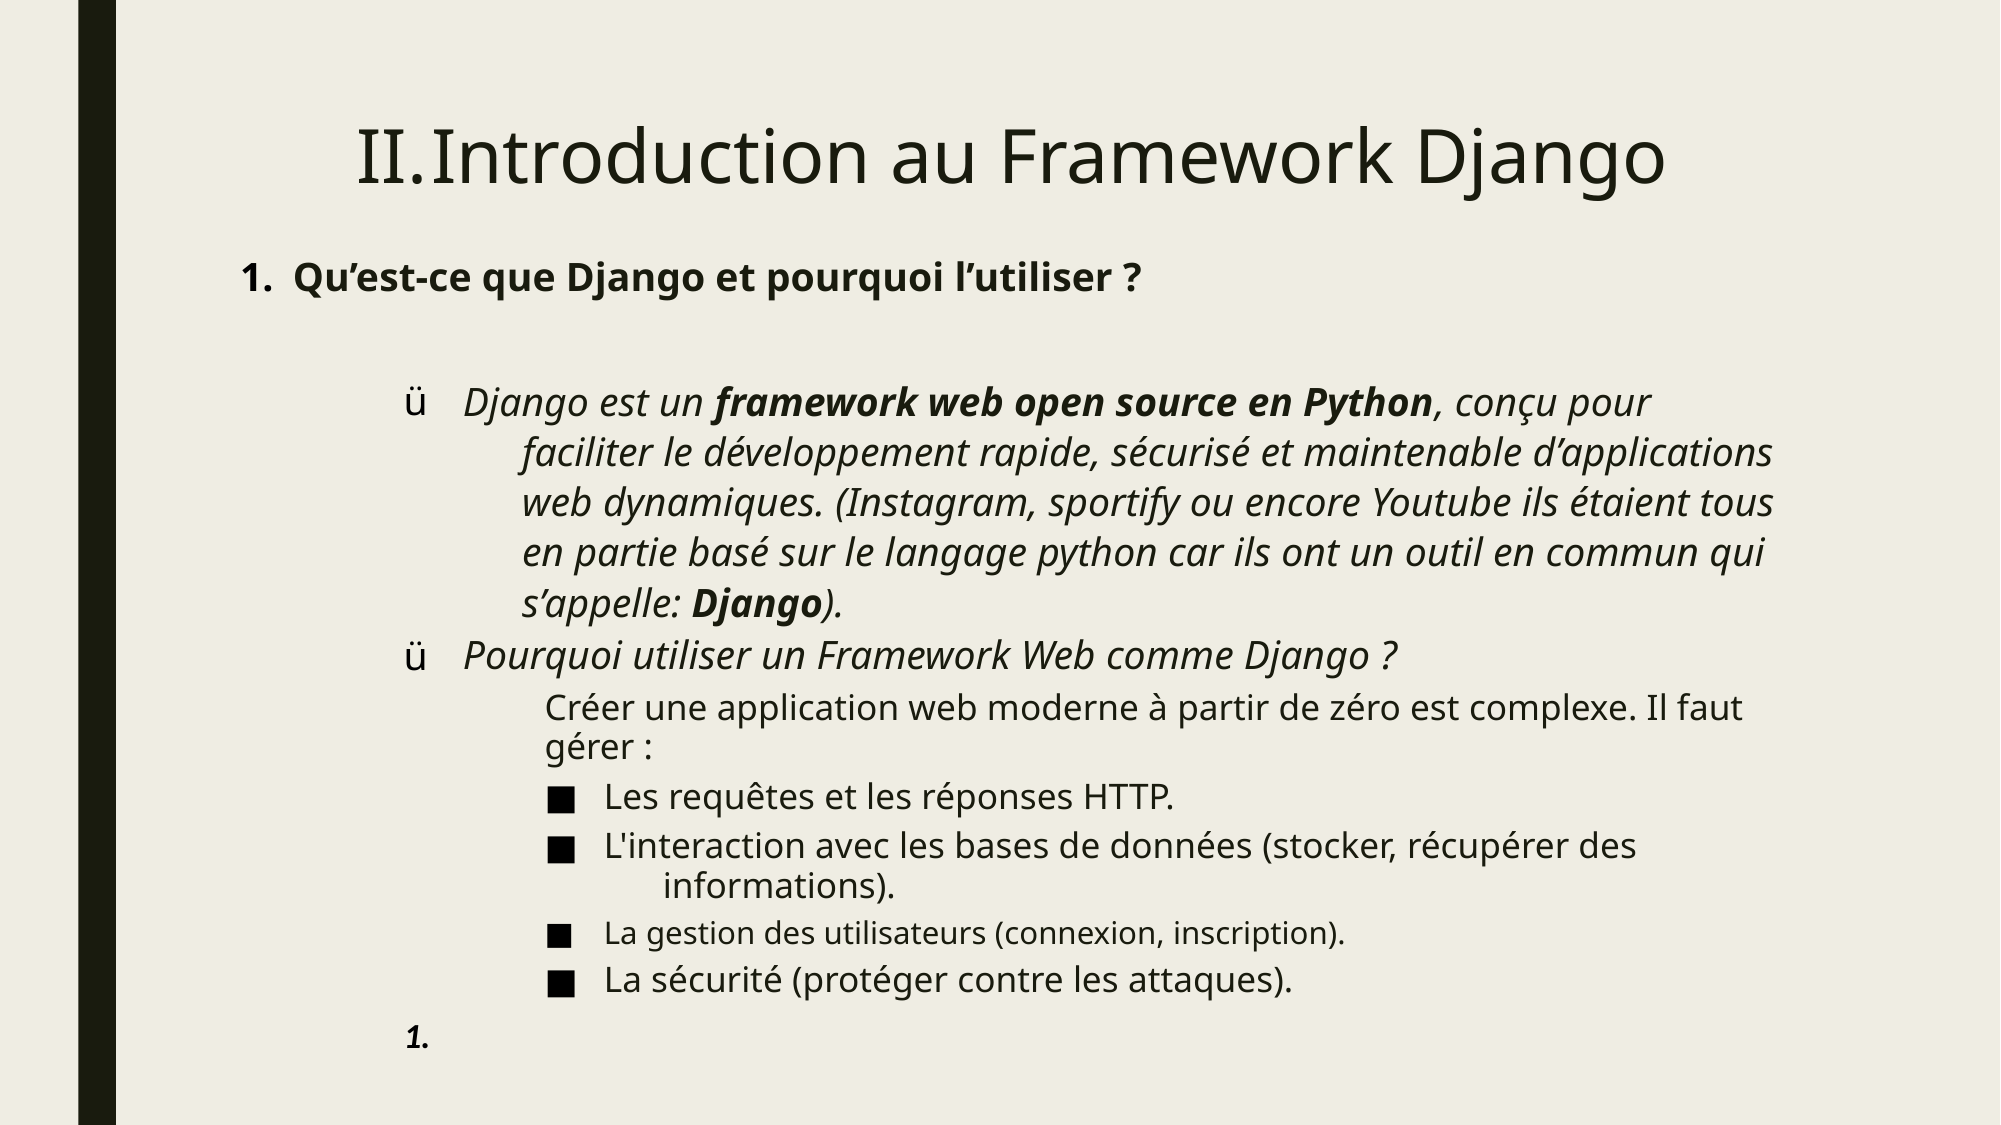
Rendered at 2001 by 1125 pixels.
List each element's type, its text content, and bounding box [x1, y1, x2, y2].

title II. Introduction au Framework Django [225, 112, 1801, 241]
list Qu’est-ce que Django et pourquoi l’utiliser ? Django est un framework web open source en Python, conçu pour faciliter le développement rapide, sécurisé et maintenable d’applications web dynamiques. (Instagram, sportify ou encore Youtube ils étaient tous en partie basé sur le langage python car ils ont un outil en commun qui s’appelle: Django). Pourquoi utiliser un Framework Web comme Django ? Créer une application web moderne à partir de zéro est complexe. Il faut gérer : Les requêtes et les réponses HTTP. L'interaction avec les bases de données (stocker, récupérer des informations). La gestion des utilisateurs (connexion, inscription). La sécurité (protéger contre les attaques). [225, 241, 1801, 1013]
